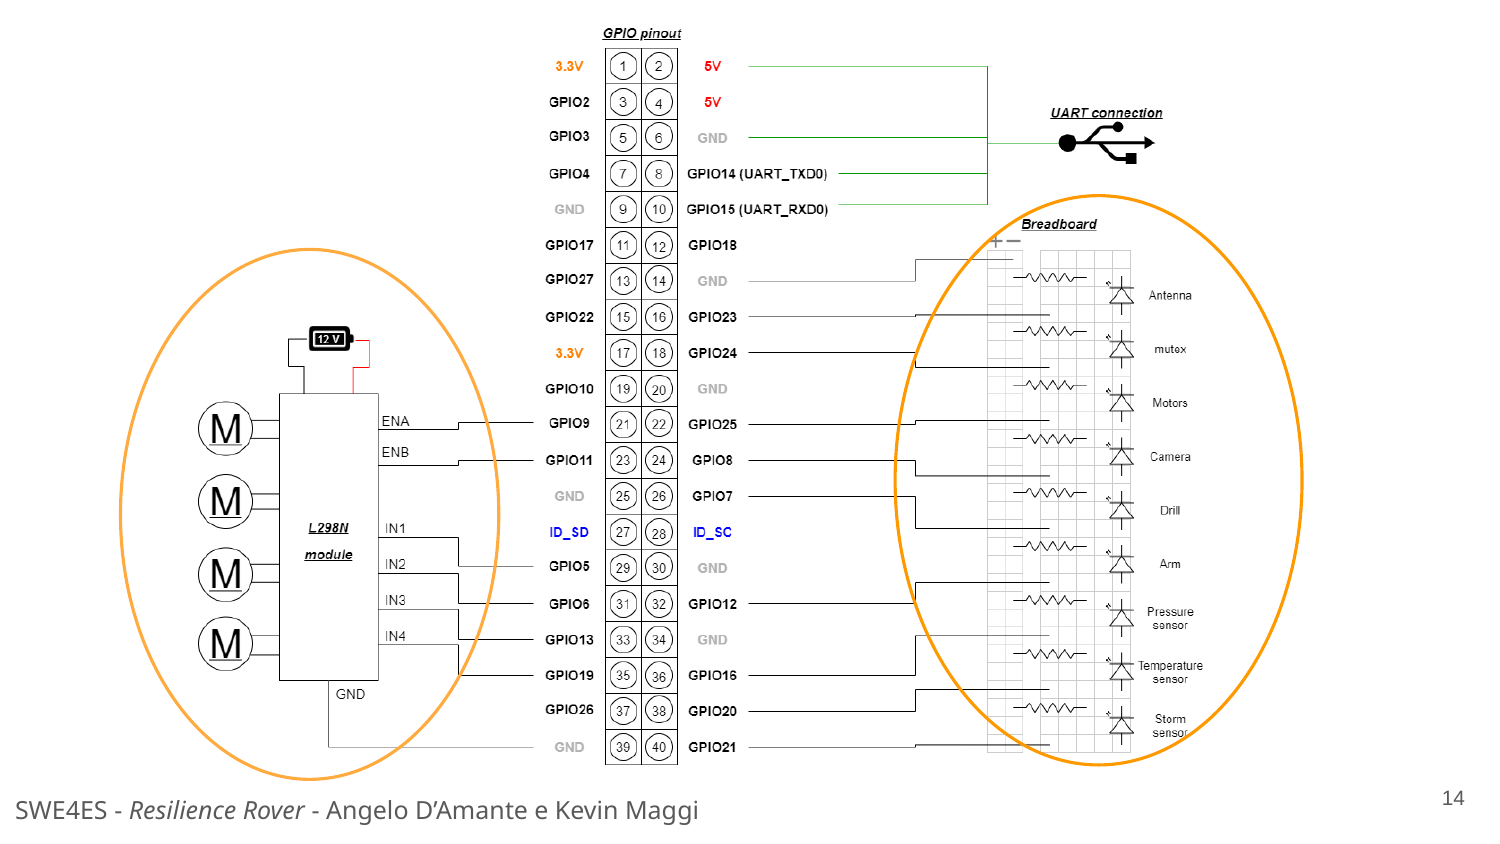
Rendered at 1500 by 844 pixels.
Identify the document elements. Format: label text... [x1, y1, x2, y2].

picture [198, 251, 497, 765]
picture [198, 23, 1203, 765]
picture [198, 732, 242, 765]
slide_number <number> [1389, 764, 1480, 830]
picture [1126, 728, 1203, 765]
picture [897, 198, 1203, 763]
